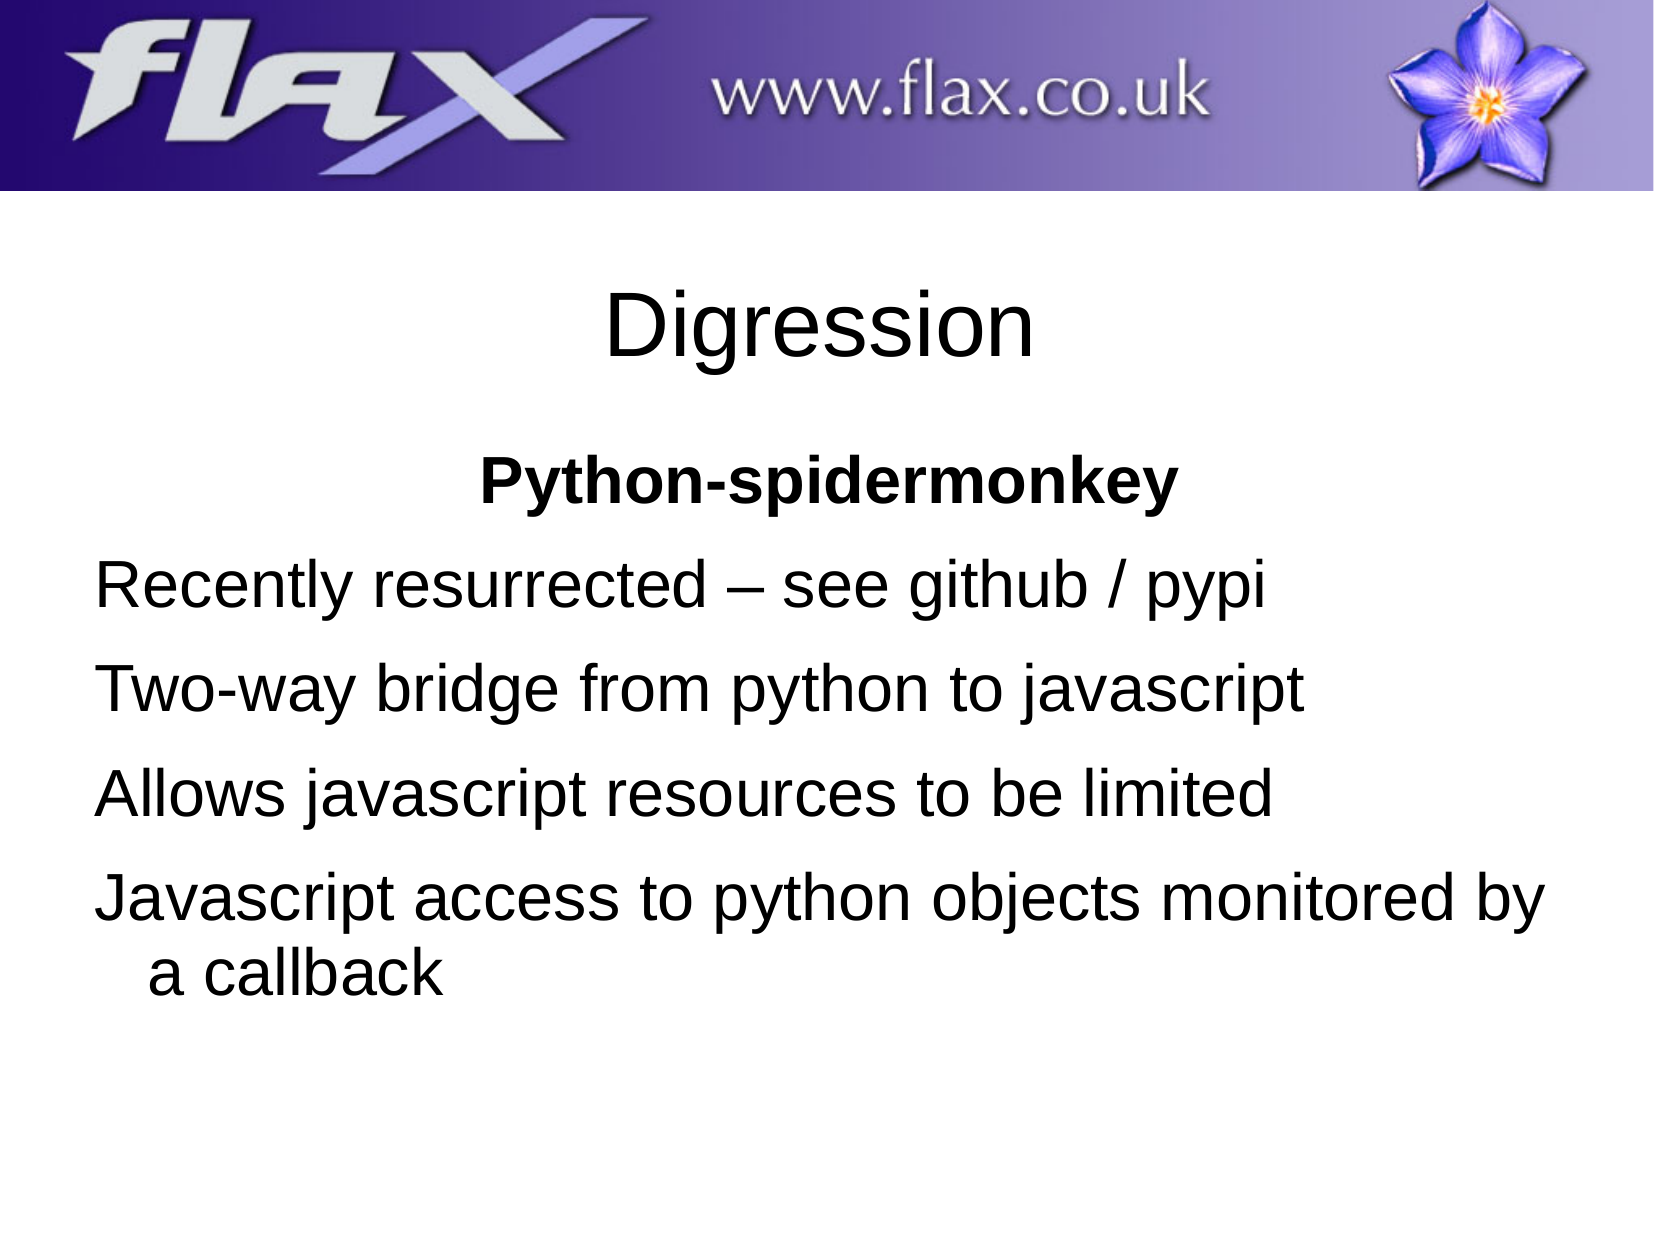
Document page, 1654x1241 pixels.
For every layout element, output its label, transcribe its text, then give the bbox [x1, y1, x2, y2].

title Digression [76, 236, 1565, 414]
list Python-spidermonkey Recently resurrected – see github / pypi Two-way bridge from python to javascript Allows javascript resources to be limited Javascript access to python objects monitored by a callback [76, 442, 1565, 1094]
picture [0, 0, 1654, 191]
